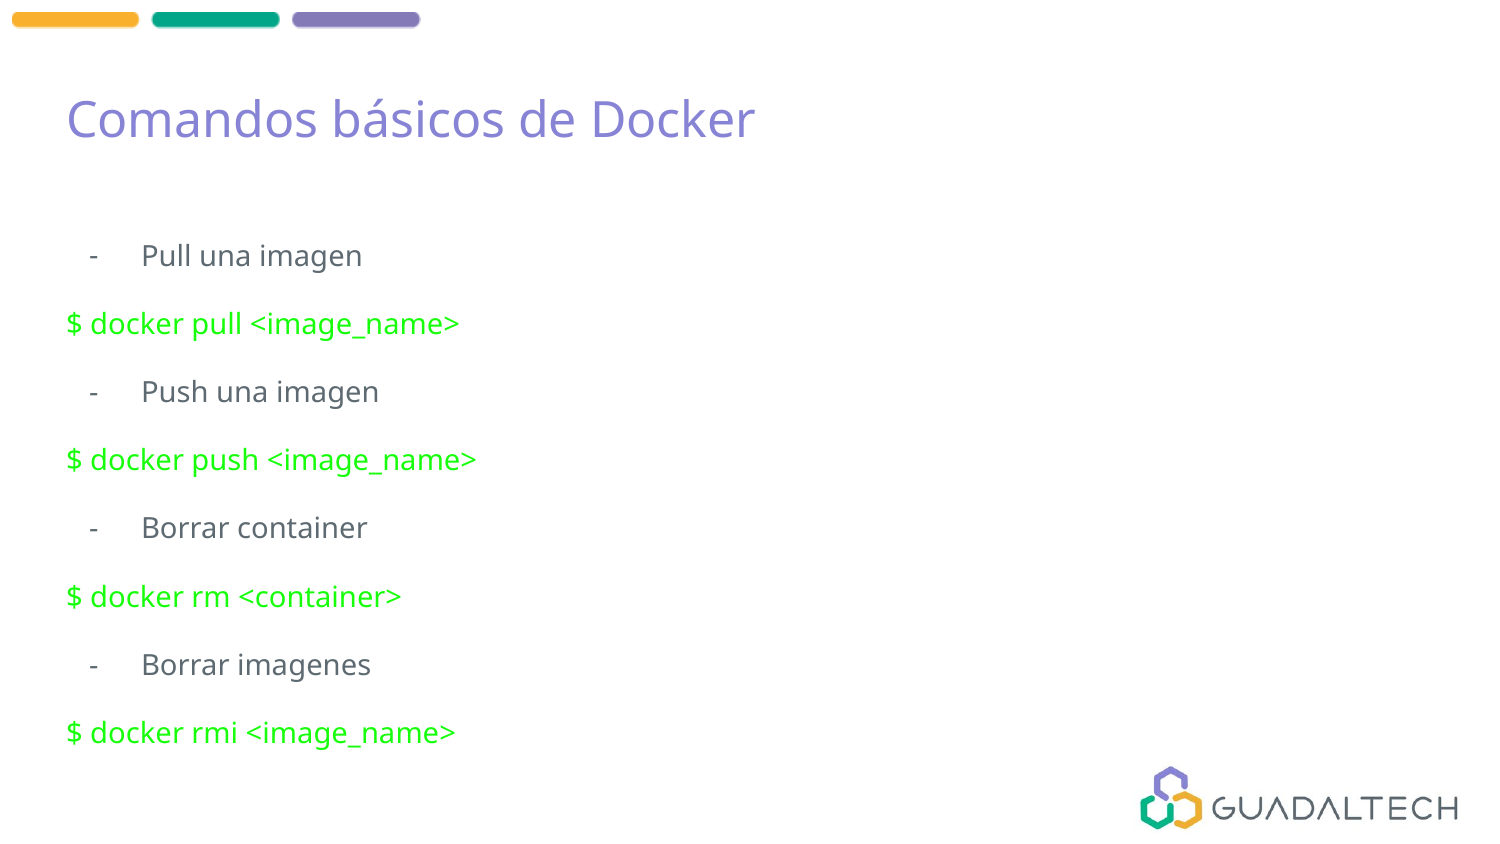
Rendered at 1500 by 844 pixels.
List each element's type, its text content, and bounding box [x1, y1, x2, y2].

picture [12, 12, 421, 29]
list Pull una imagen $ docker pull <image_name> Push una imagen $ docker push <image_name> Borrar container $ docker rm <container> Borrar imagenes $ docker rmi <image_name> [51, 221, 1449, 783]
title Comandos básicos de Docker [51, 72, 1449, 167]
picture [1124, 761, 1473, 834]
